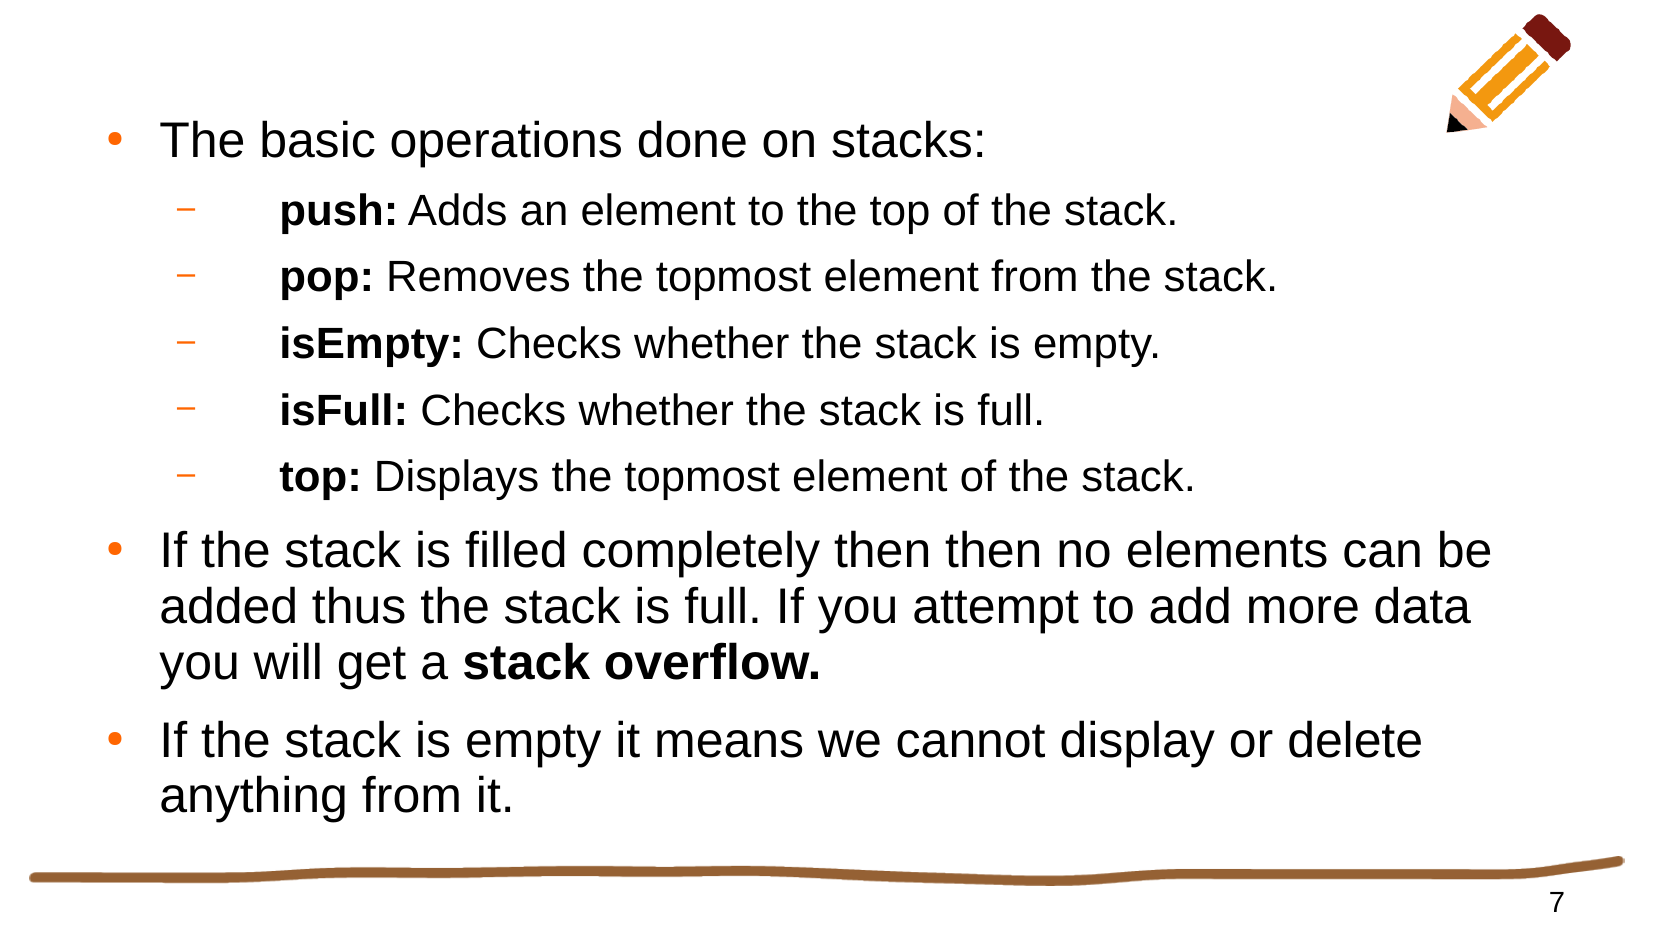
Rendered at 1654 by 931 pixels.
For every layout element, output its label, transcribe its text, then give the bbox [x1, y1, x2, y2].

list The basic operations done on stacks: push: Adds an element to the top of the stack. pop: Removes the topmost element from the stack. isEmpty: Checks whether the stack is empty. isFull: Checks whether the stack is full. top: Displays the topmost element of the stack. If the stack is filled completely then then no elements can be added thus the stack is full. If you attempt to add more data you will get a stack overflow. If the stack is empty it means we cannot display or delete anything from it. [88, 112, 1538, 857]
picture [1446, 14, 1571, 133]
picture [29, 856, 1625, 886]
